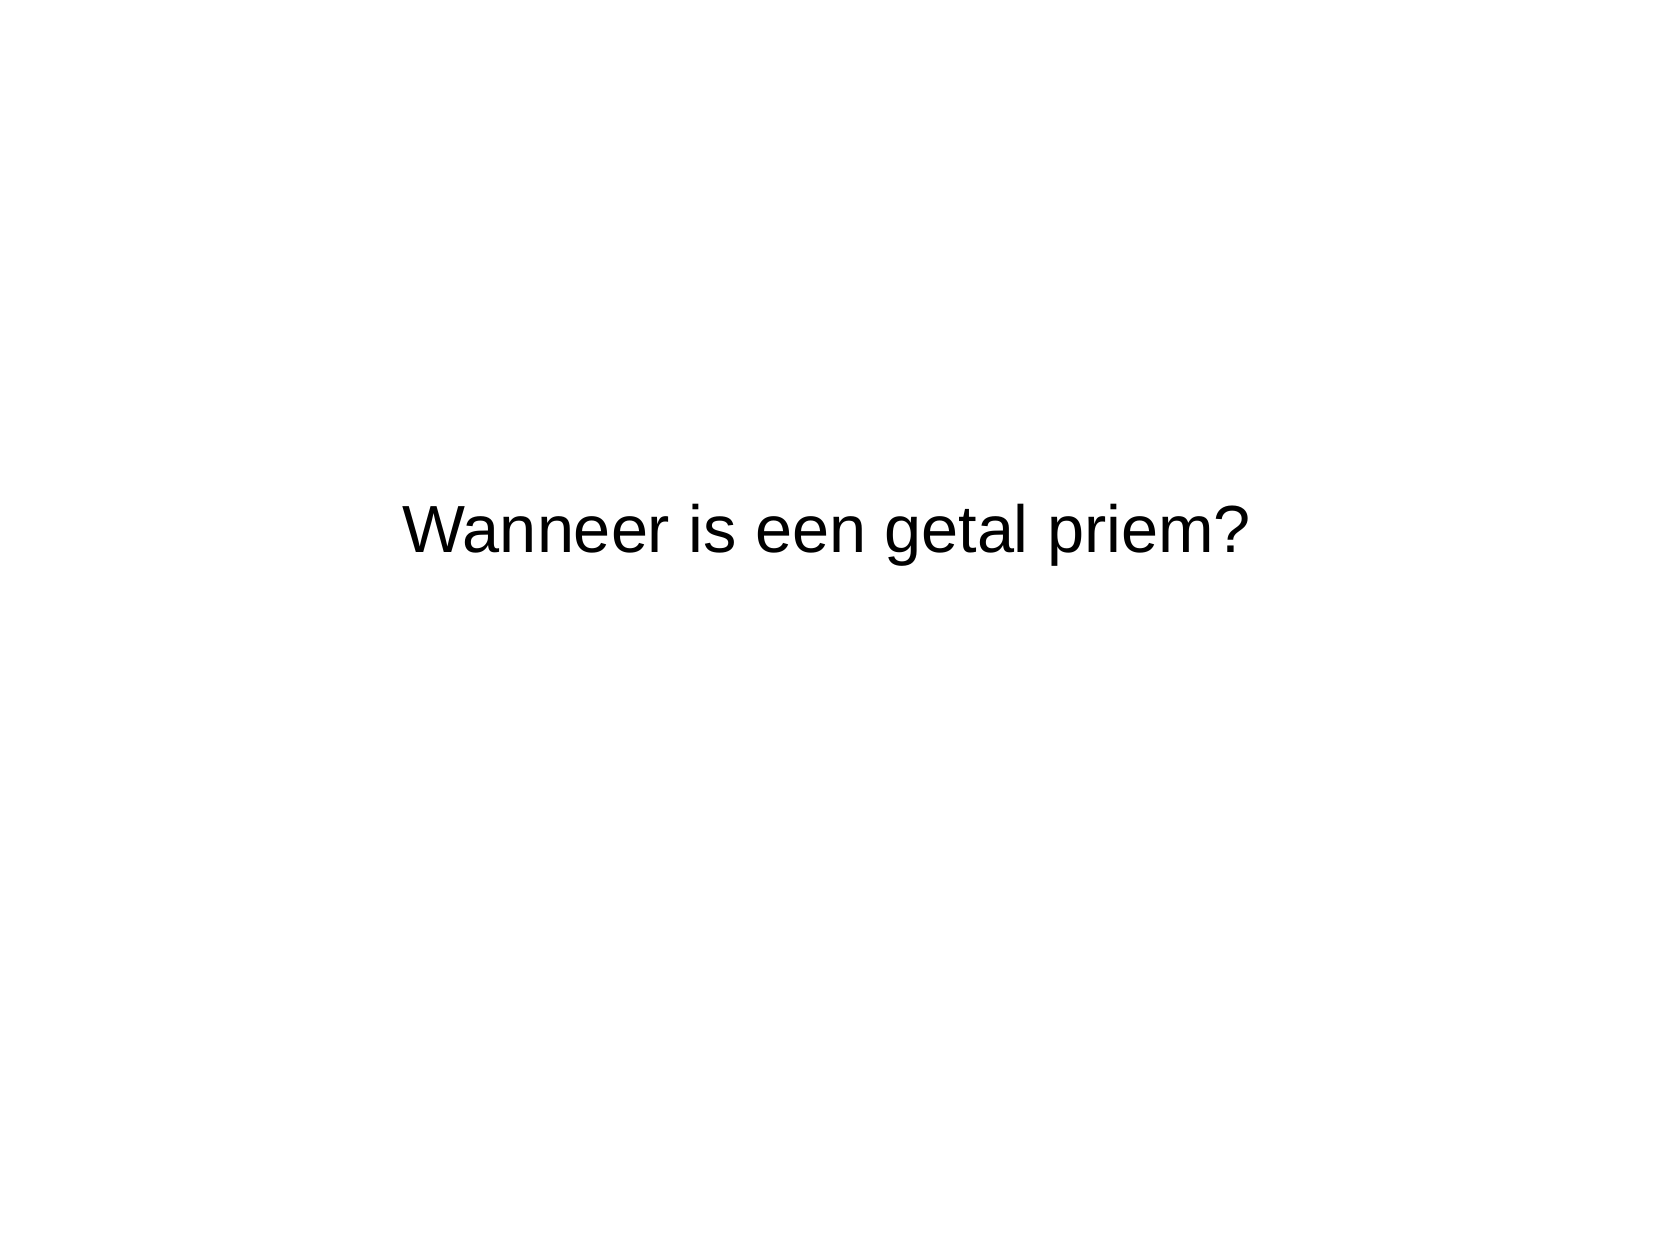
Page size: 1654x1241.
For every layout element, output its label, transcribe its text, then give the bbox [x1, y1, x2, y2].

subtitle Wanneer is een getal priem? [82, 49, 1571, 1010]
